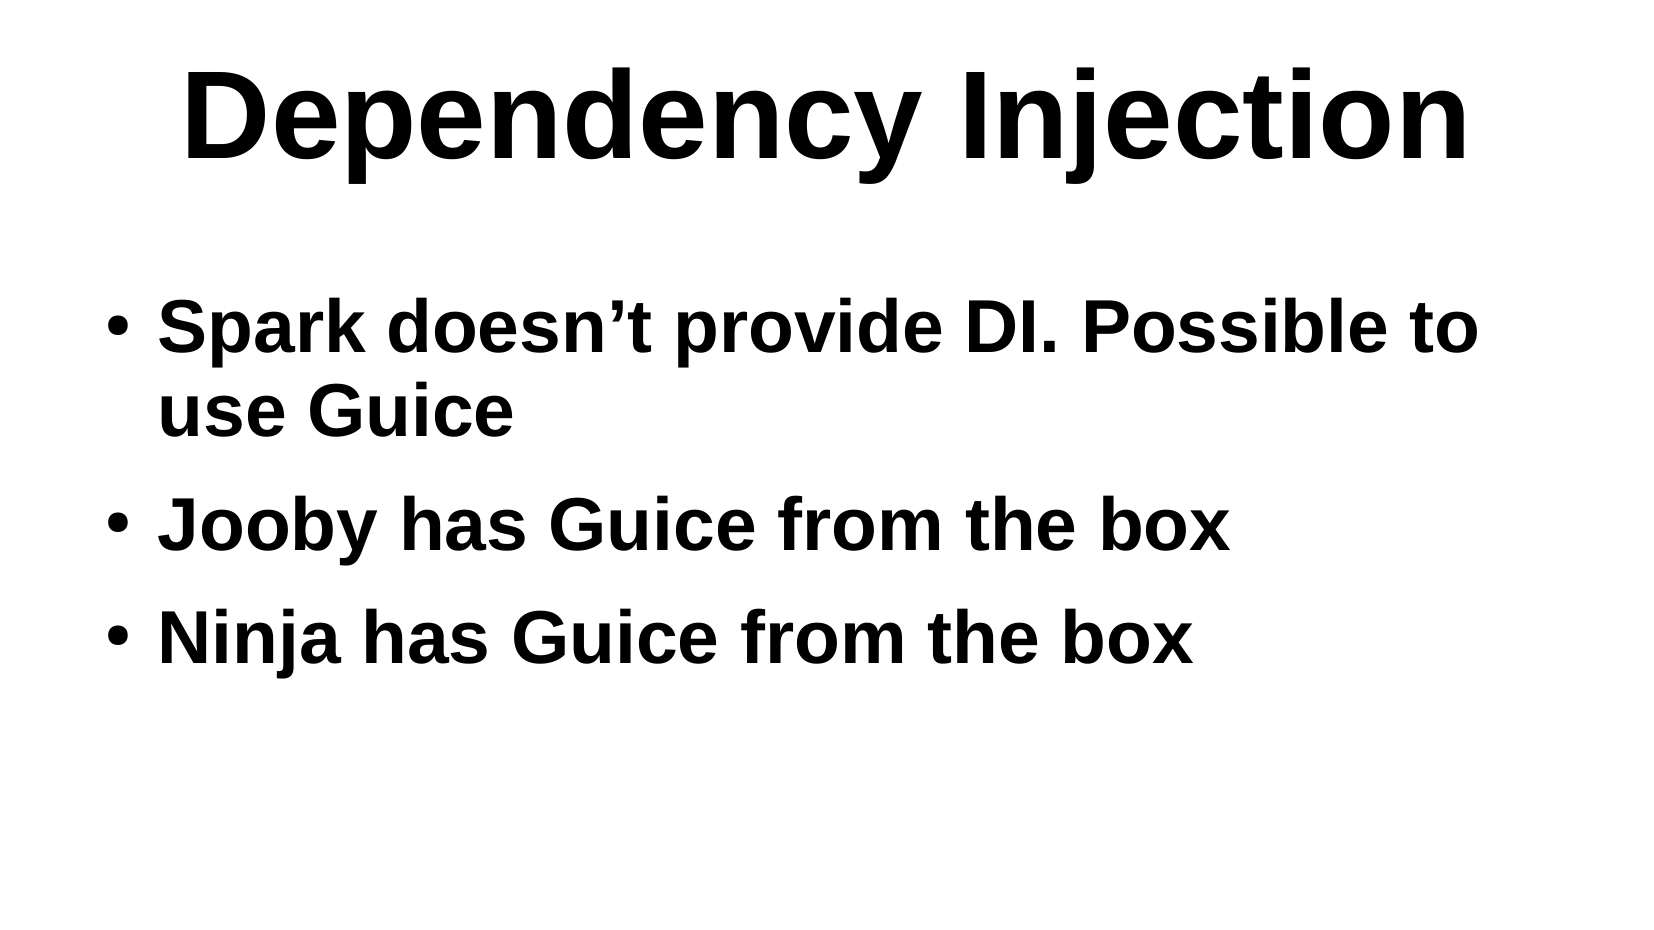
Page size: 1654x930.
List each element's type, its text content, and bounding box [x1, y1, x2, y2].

title Dependency Injection [82, 37, 1571, 193]
list Spark doesn’t provide DI. Possible to use Guice Jooby has Guice from the box Ninja has Guice from the box [86, 284, 1575, 825]
